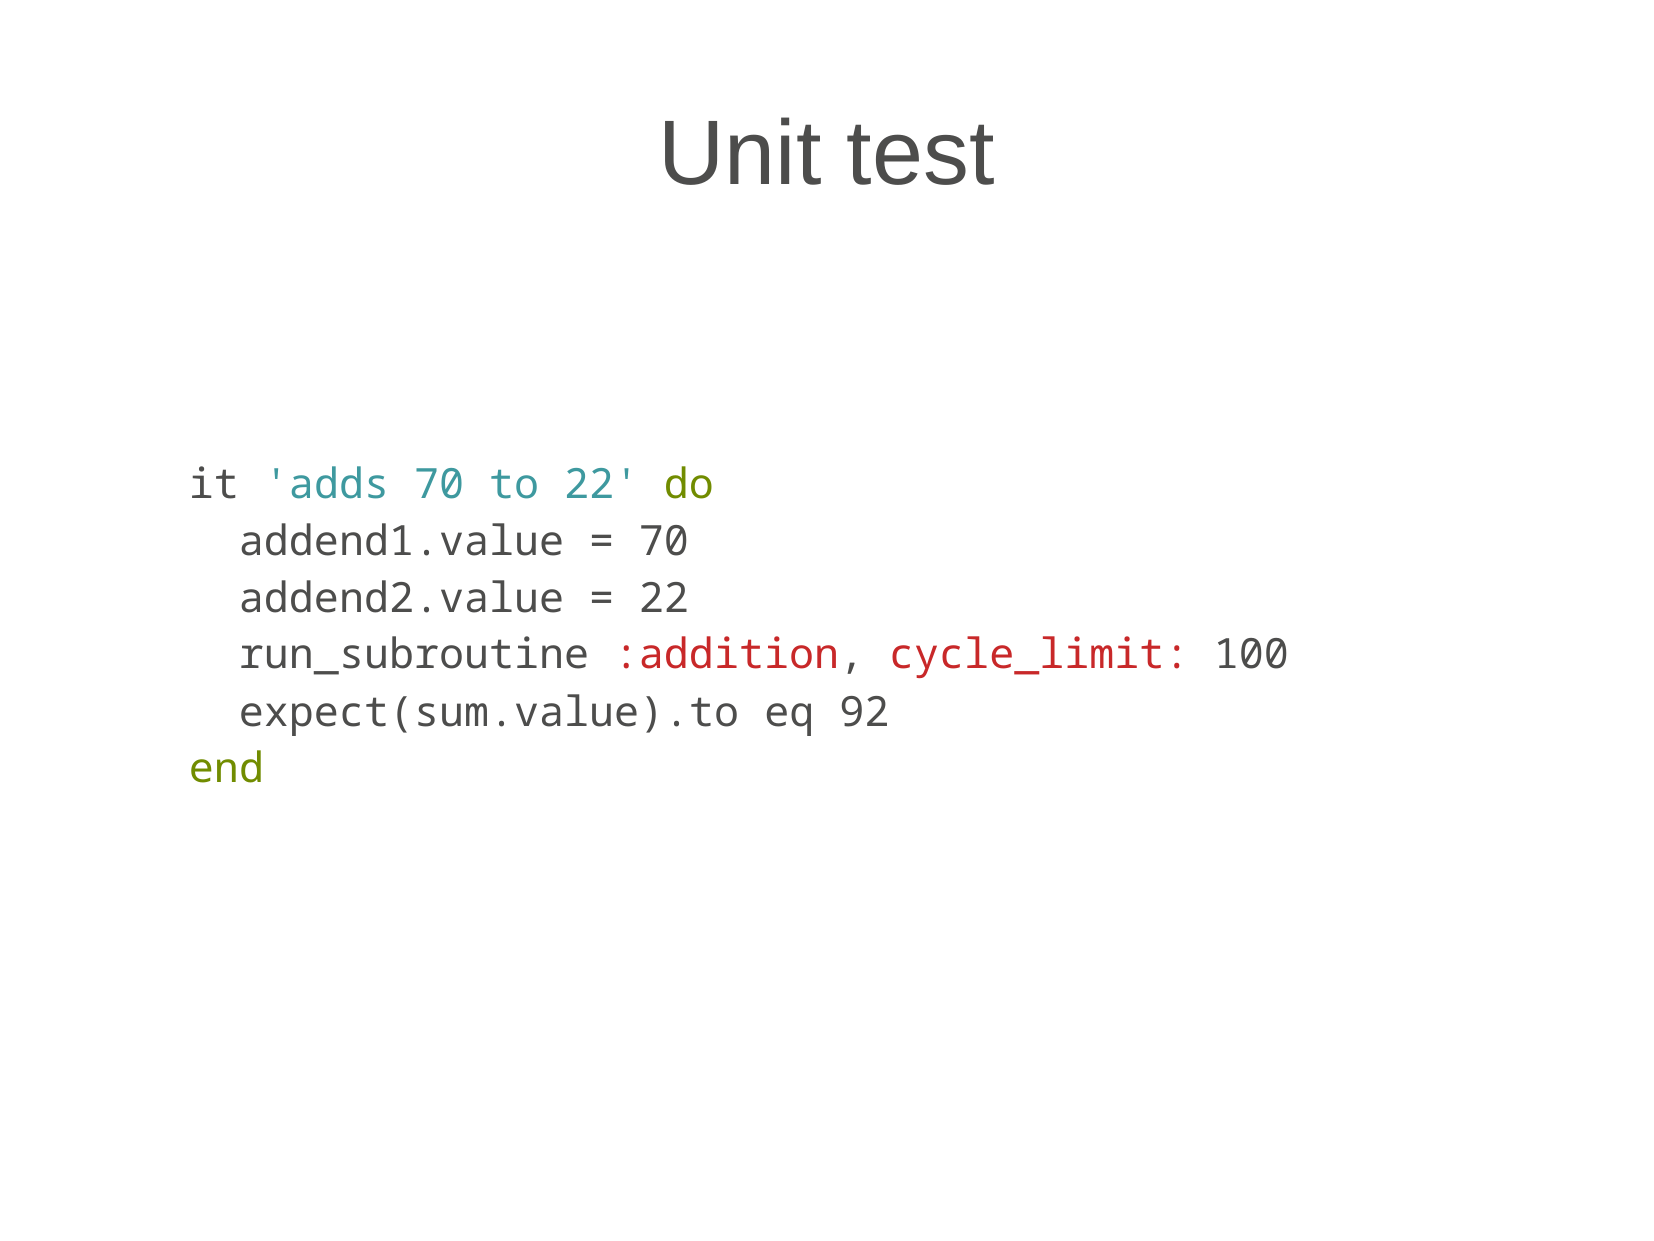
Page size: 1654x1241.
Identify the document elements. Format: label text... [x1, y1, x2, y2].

text_box it 'adds 70 to 22' do addend1.value = 70 addend2.value = 22 run_subroutine :addition, cycle_limit: 100 expect(sum.value).to eq 92 end [174, 445, 1480, 792]
title Unit test [82, 49, 1571, 257]
